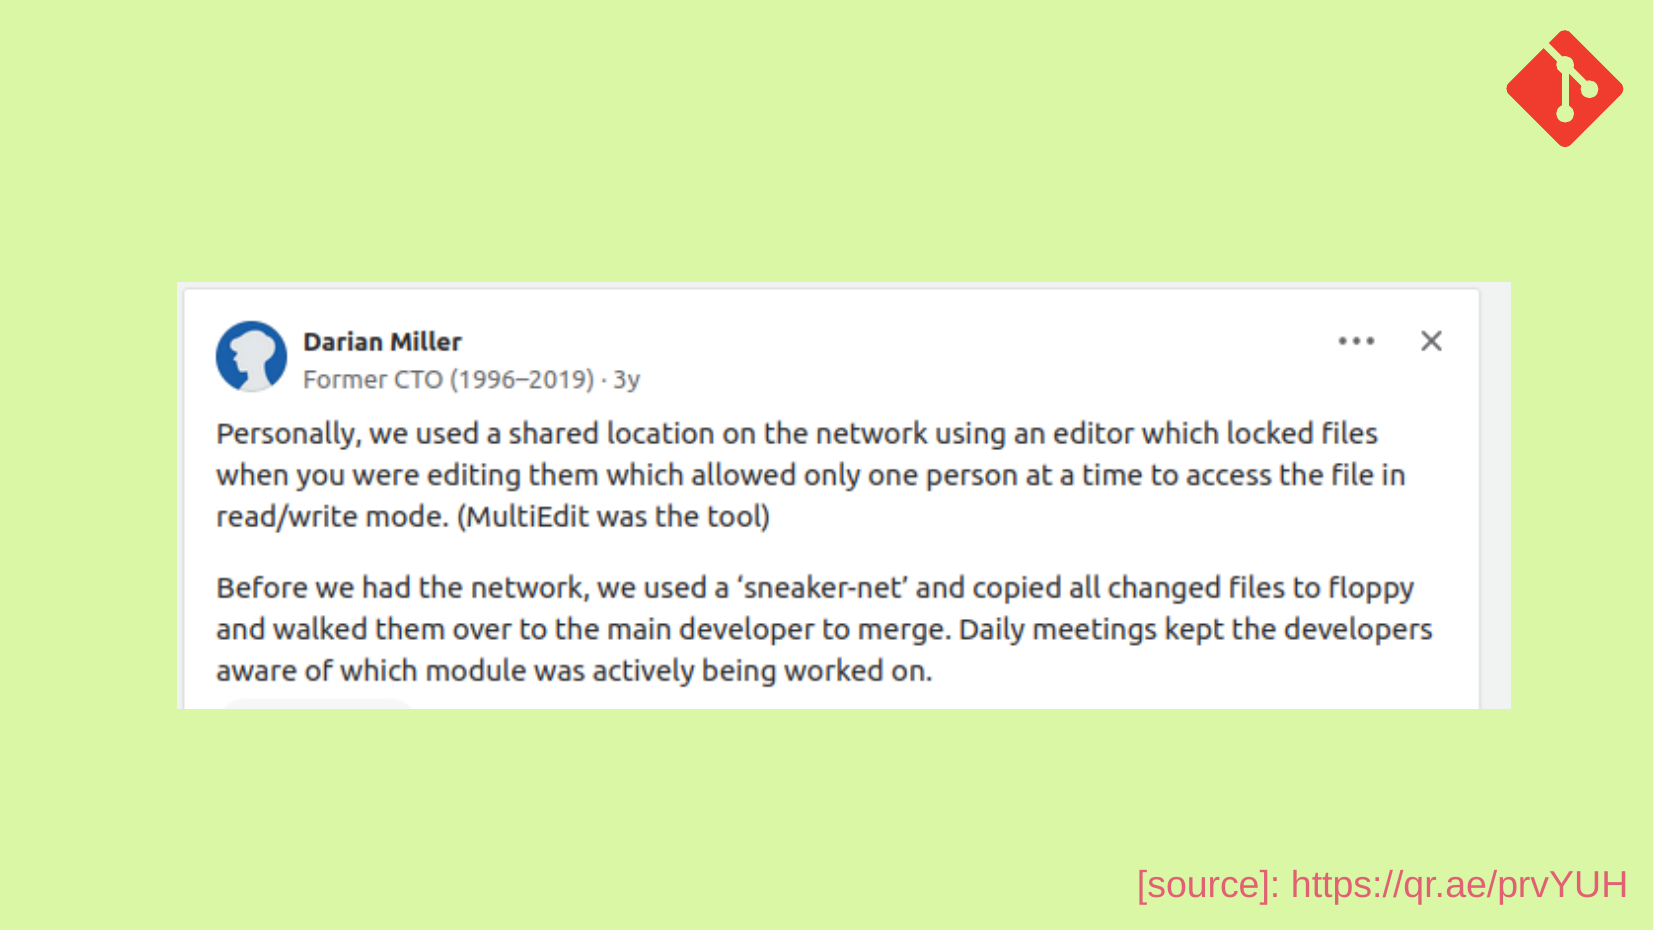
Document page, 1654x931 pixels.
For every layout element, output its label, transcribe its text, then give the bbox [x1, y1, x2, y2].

picture [177, 282, 1511, 709]
text_box [source]: https://qr.ae/prvYUH [1122, 856, 1654, 914]
picture [1505, 29, 1625, 148]
